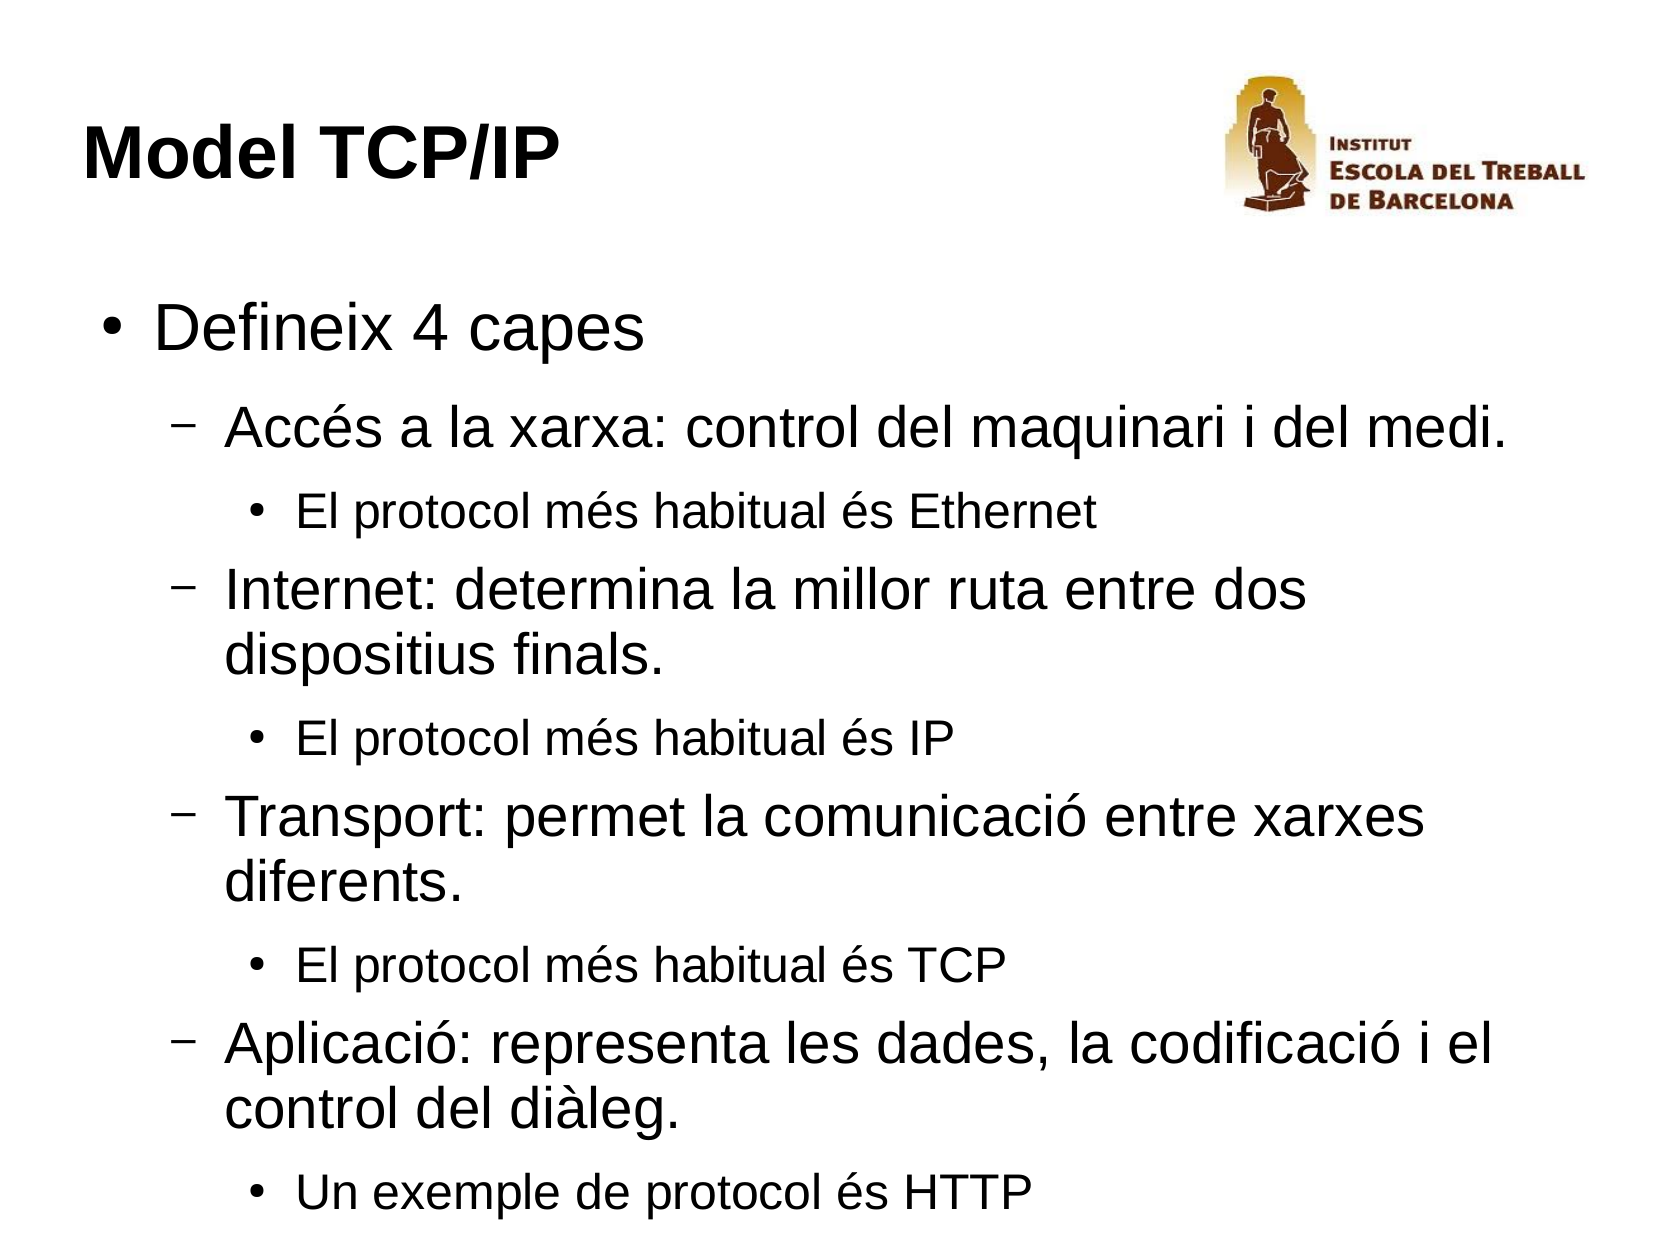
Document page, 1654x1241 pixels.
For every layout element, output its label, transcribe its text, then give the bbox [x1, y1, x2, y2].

title Model TCP/IP [82, 49, 1571, 257]
picture [1204, 70, 1595, 223]
list Defineix 4 capes Accés a la xarxa: control del maquinari i del medi. El protocol més habitual és Ethernet Internet: determina la millor ruta entre dos dispositius finals. El protocol més habitual és IP Transport: permet la comunicació entre xarxes diferents. El protocol més habitual és TCP Aplicació: representa les dades, la codificació i el control del diàleg. Un exemple de protocol és HTTP [82, 290, 1571, 1241]
